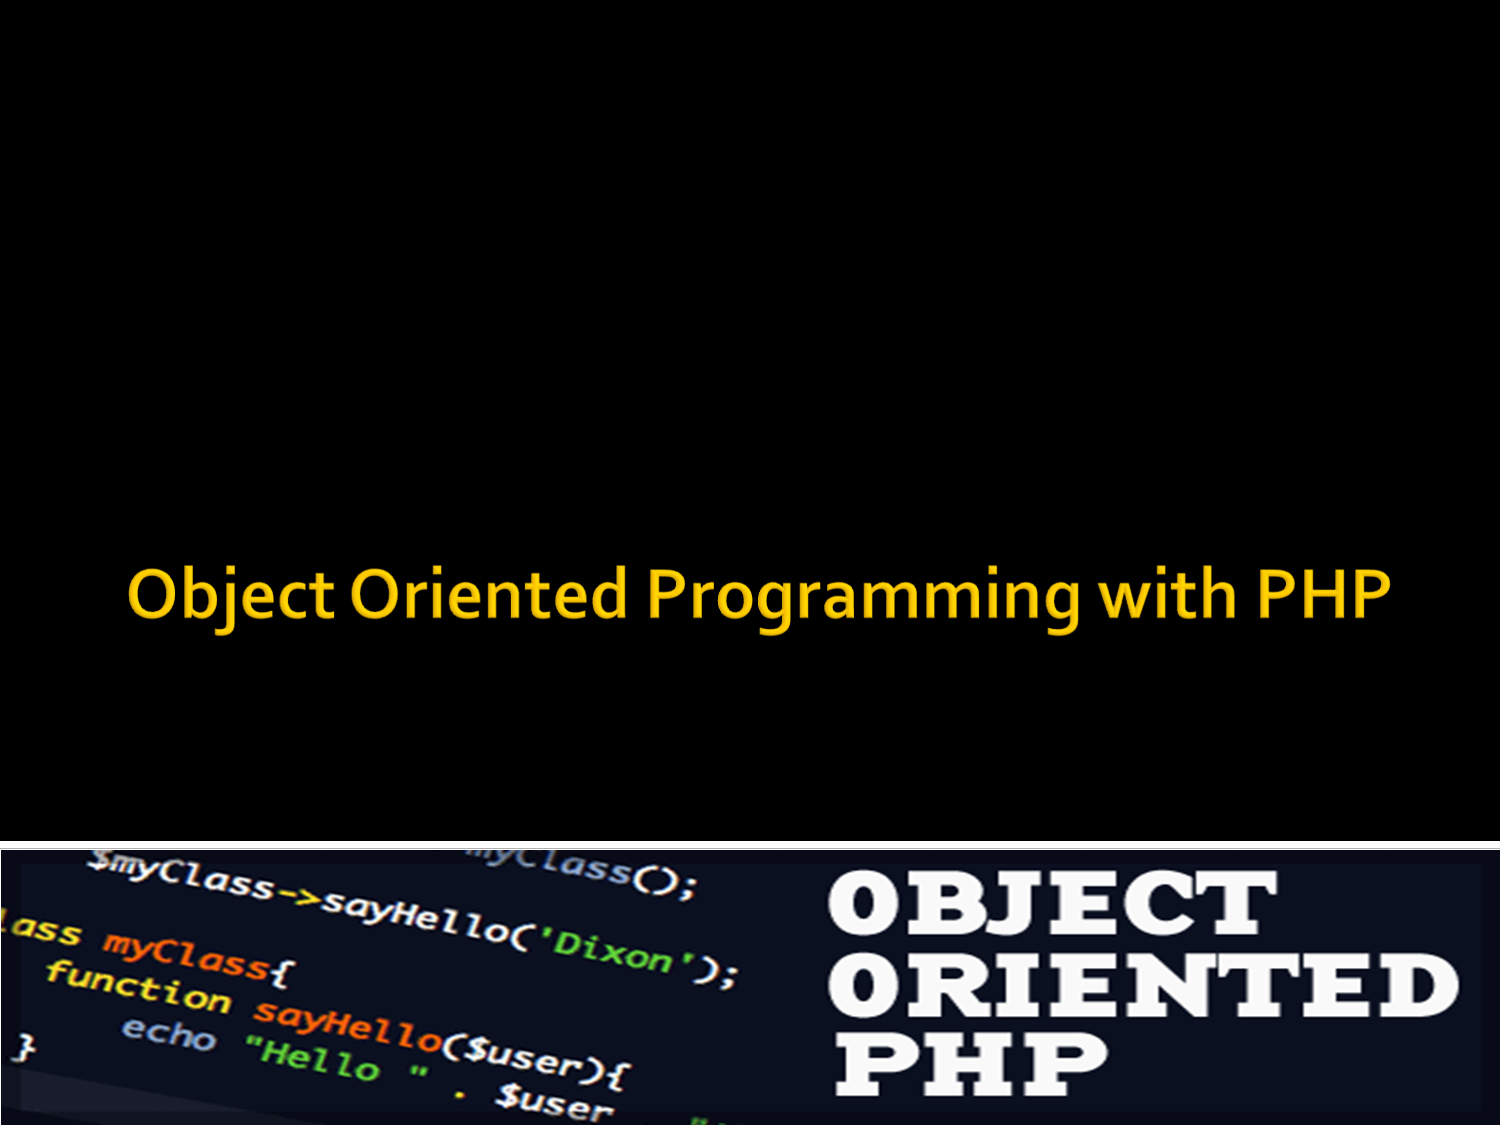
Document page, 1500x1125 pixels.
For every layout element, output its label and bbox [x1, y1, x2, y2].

picture [79, 524, 1440, 827]
picture [0, 849, 1500, 1125]
